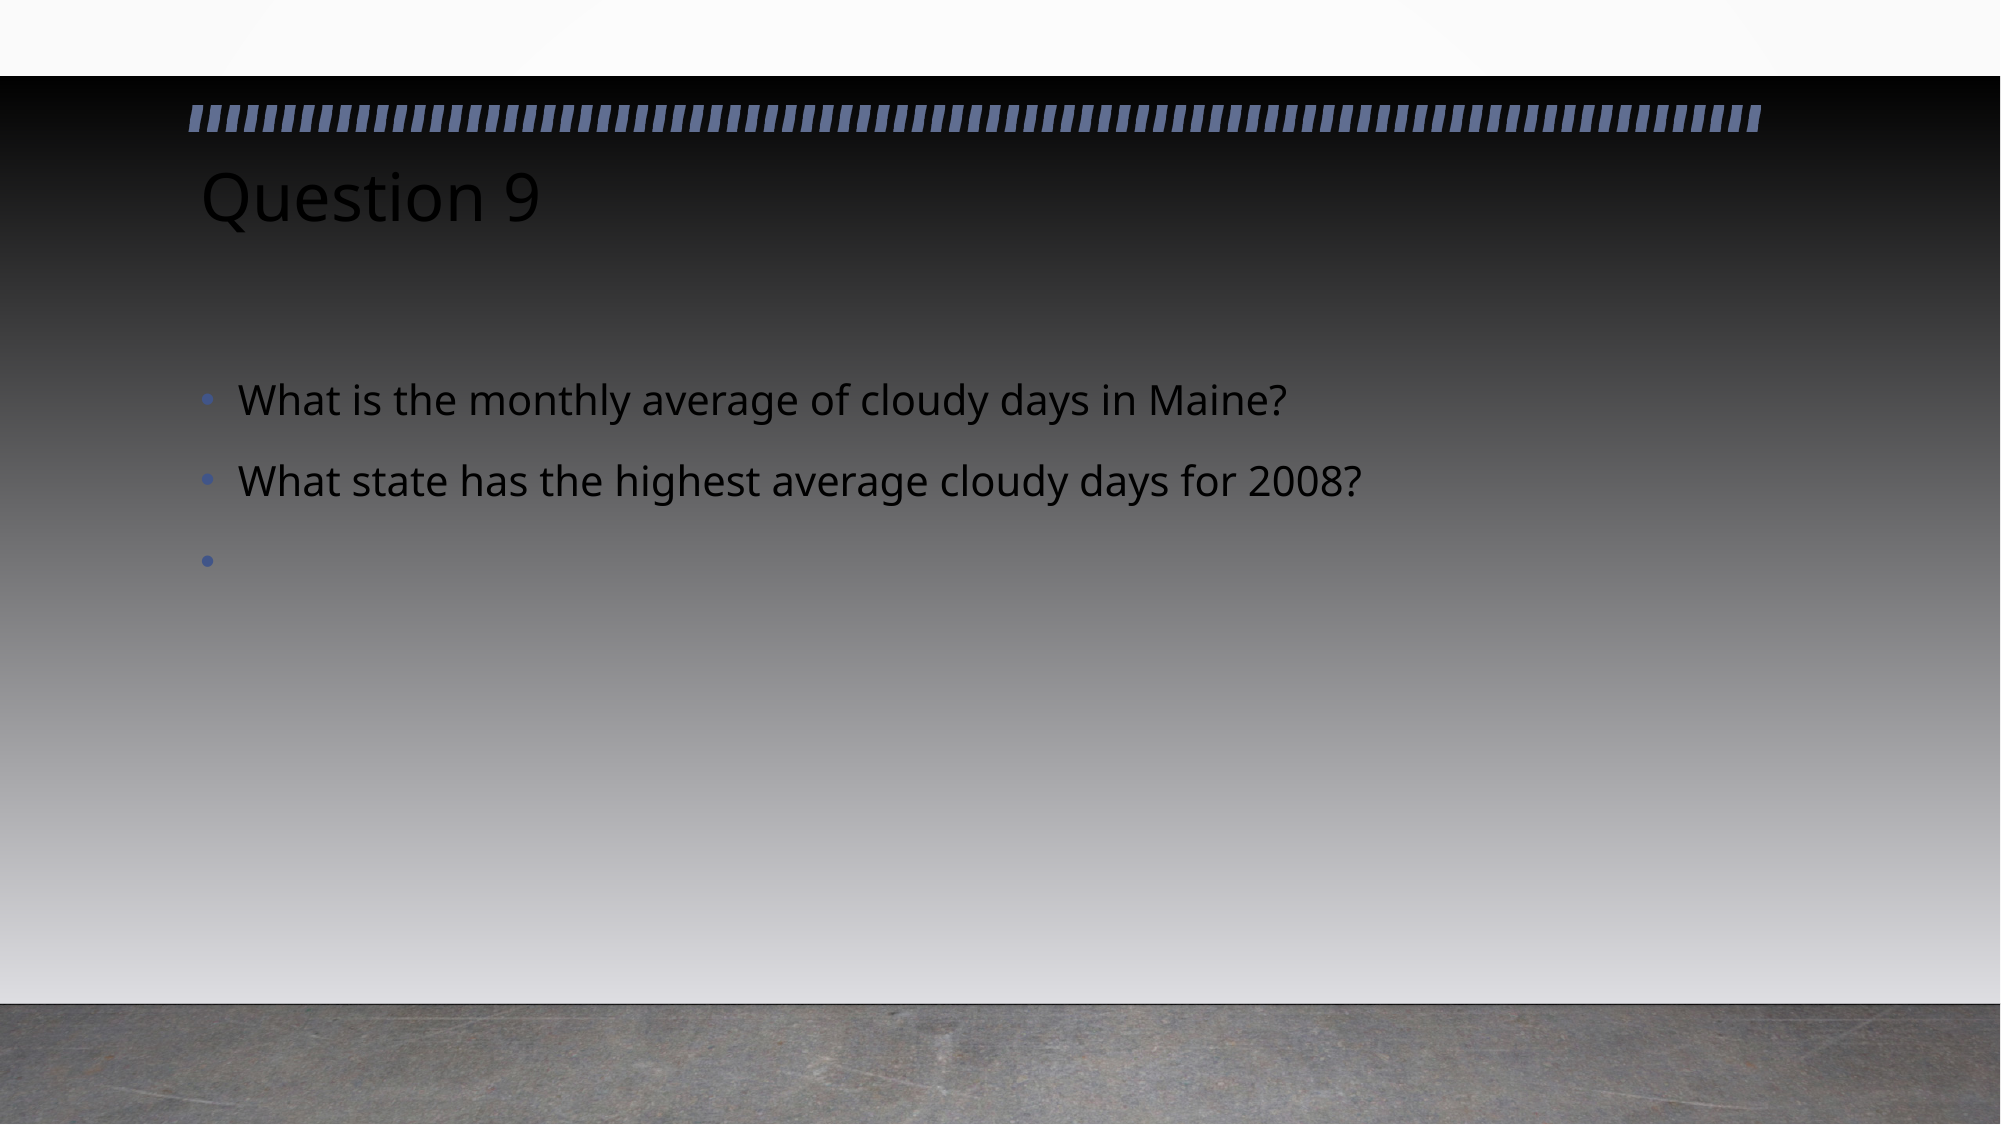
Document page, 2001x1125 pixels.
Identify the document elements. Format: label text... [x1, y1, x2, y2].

list What is the monthly average of cloudy days in Maine? What state has the highest average cloudy days for 2008? [185, 356, 1761, 897]
title Question 9 [185, 156, 1761, 329]
